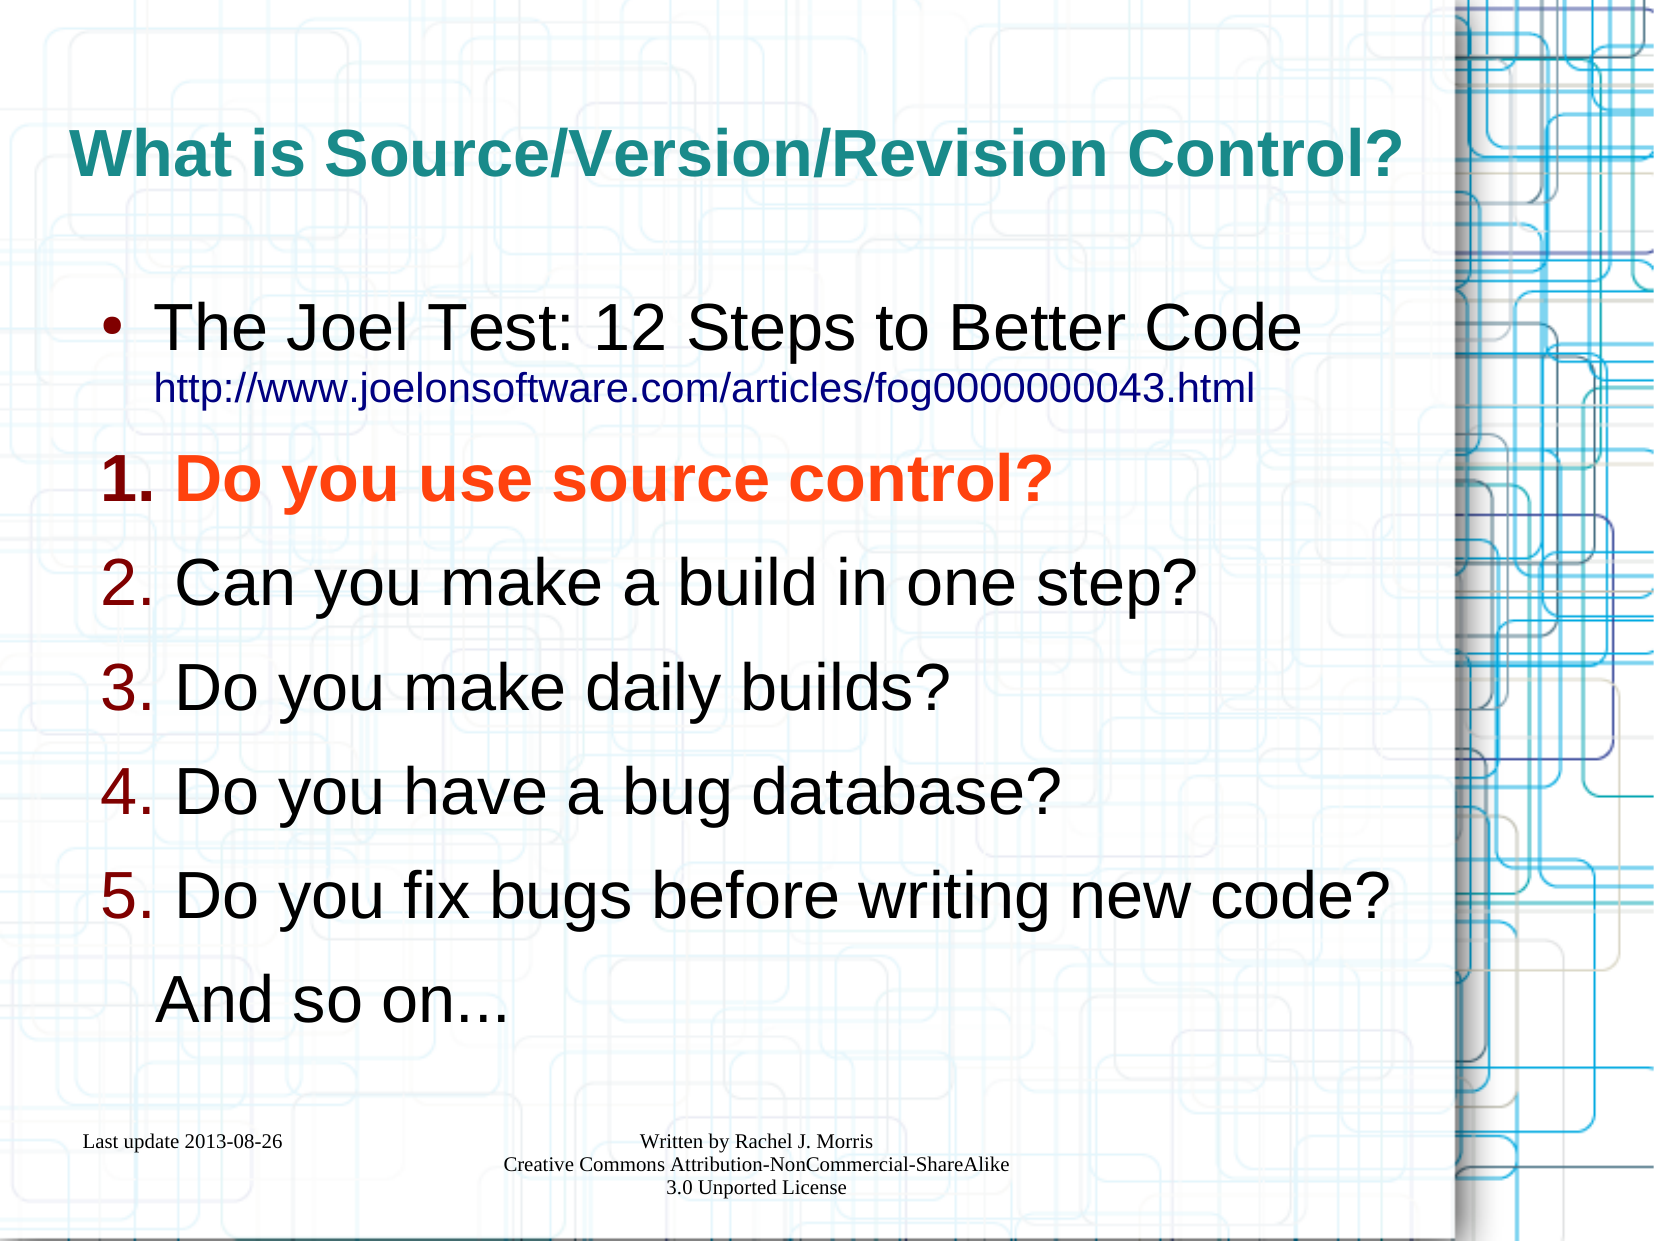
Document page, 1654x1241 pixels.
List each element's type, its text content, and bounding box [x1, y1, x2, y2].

list The Joel Test: 12 Steps to Better Code http://www.joelonsoftware.com/articles/fog0000000043.html Do you use source control? Can you make a build in one step? Do you make daily builds? Do you have a bug database? Do you fix bugs before writing new code? And so on... [82, 290, 1418, 1038]
picture [0, 0, 1654, 1241]
title What is Source/Version/Revision Control? [59, 49, 1418, 257]
